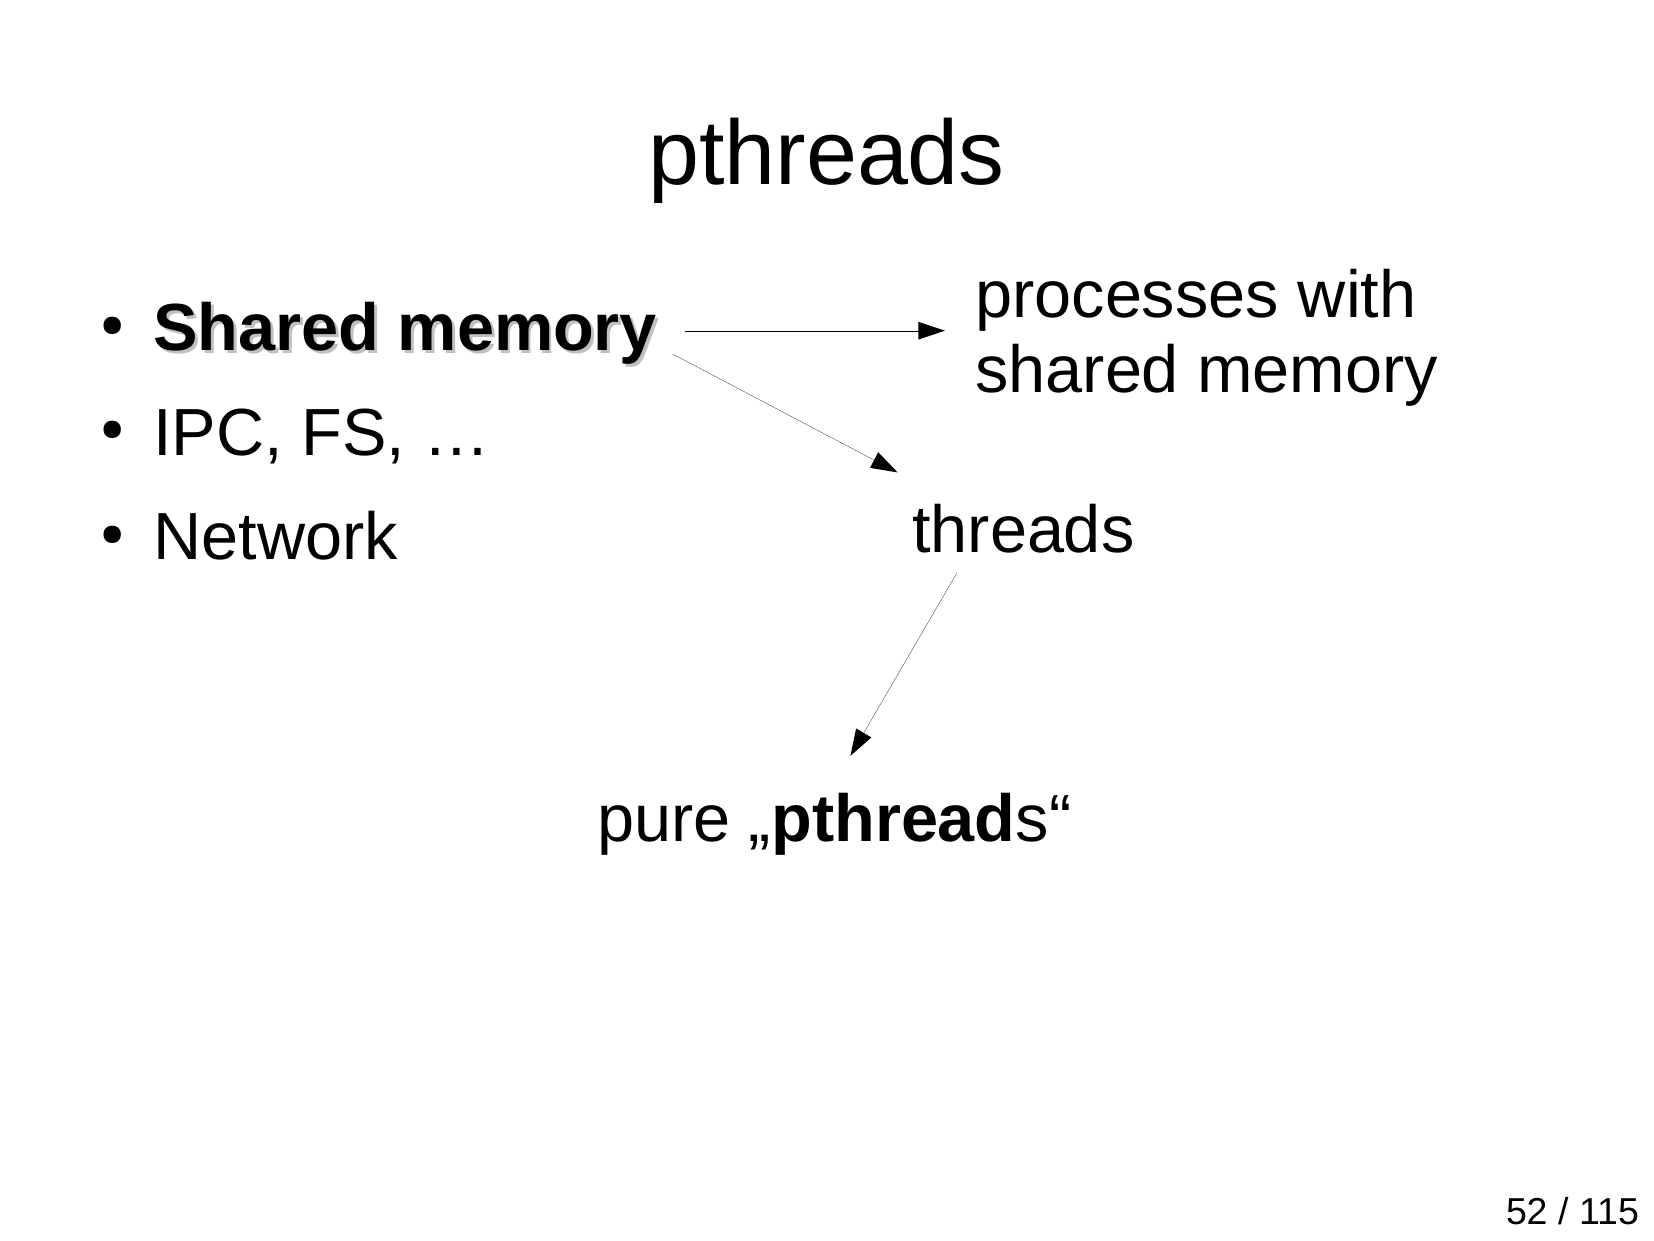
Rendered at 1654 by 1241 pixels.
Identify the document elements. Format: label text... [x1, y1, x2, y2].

text_box threads [897, 484, 1151, 574]
title pthreads [82, 49, 1571, 257]
text_box processes with shared memory [960, 250, 1455, 415]
text_box <number> / 115 [1380, 1183, 1654, 1241]
text_box pure „pthreads“ [582, 773, 1088, 863]
list Shared memory IPC, FS, … Network [82, 290, 1571, 1010]
